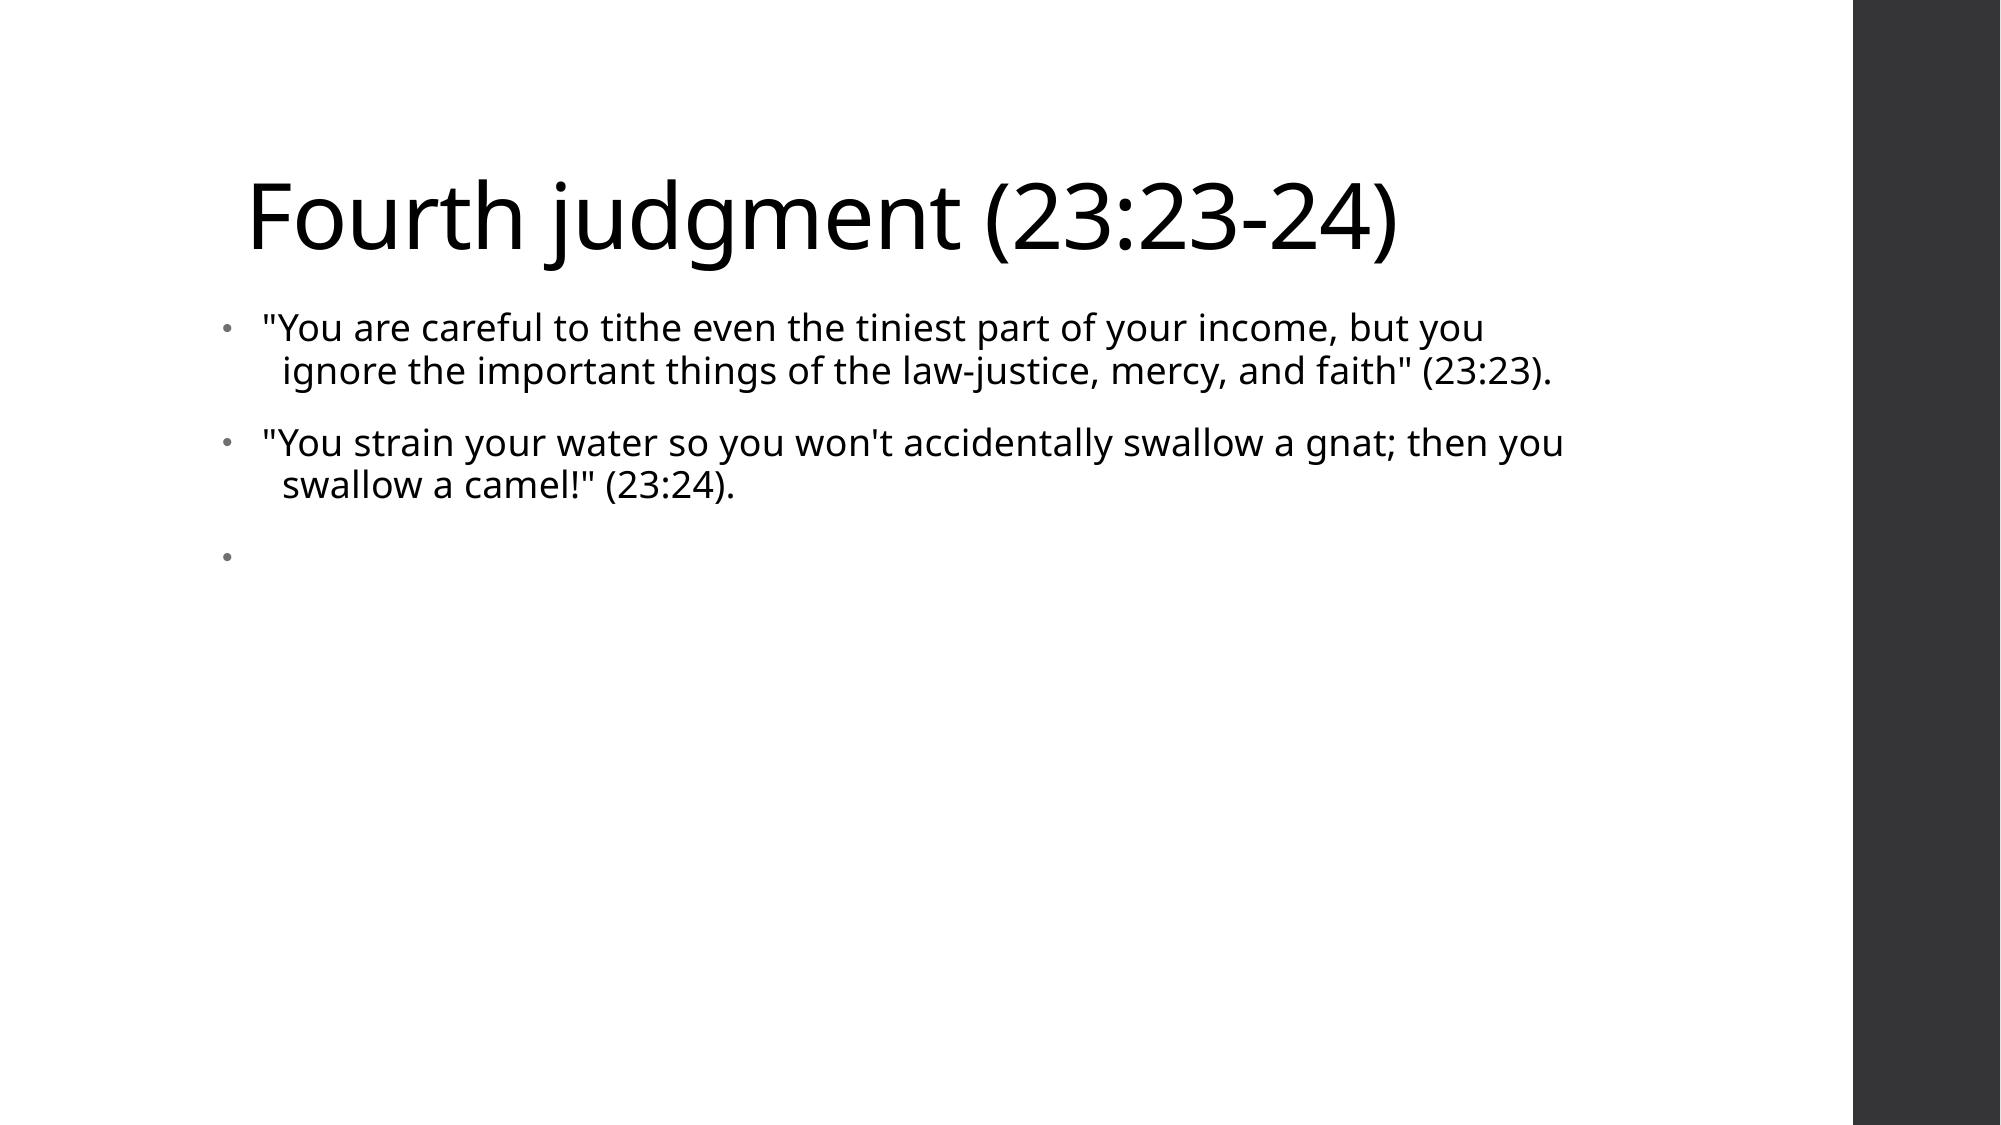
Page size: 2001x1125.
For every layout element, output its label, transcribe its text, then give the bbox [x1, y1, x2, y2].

list "You are careful to tithe even the tiniest part of your income, but you ignore the important things of the law-justice, mercy, and faith" (23:23). "You strain your water so you won't accidentally swallow a gnat; then you swallow a camel!" (23:24). [206, 299, 1617, 1014]
title Fourth judgment (23:23-24) [206, 60, 1797, 278]
